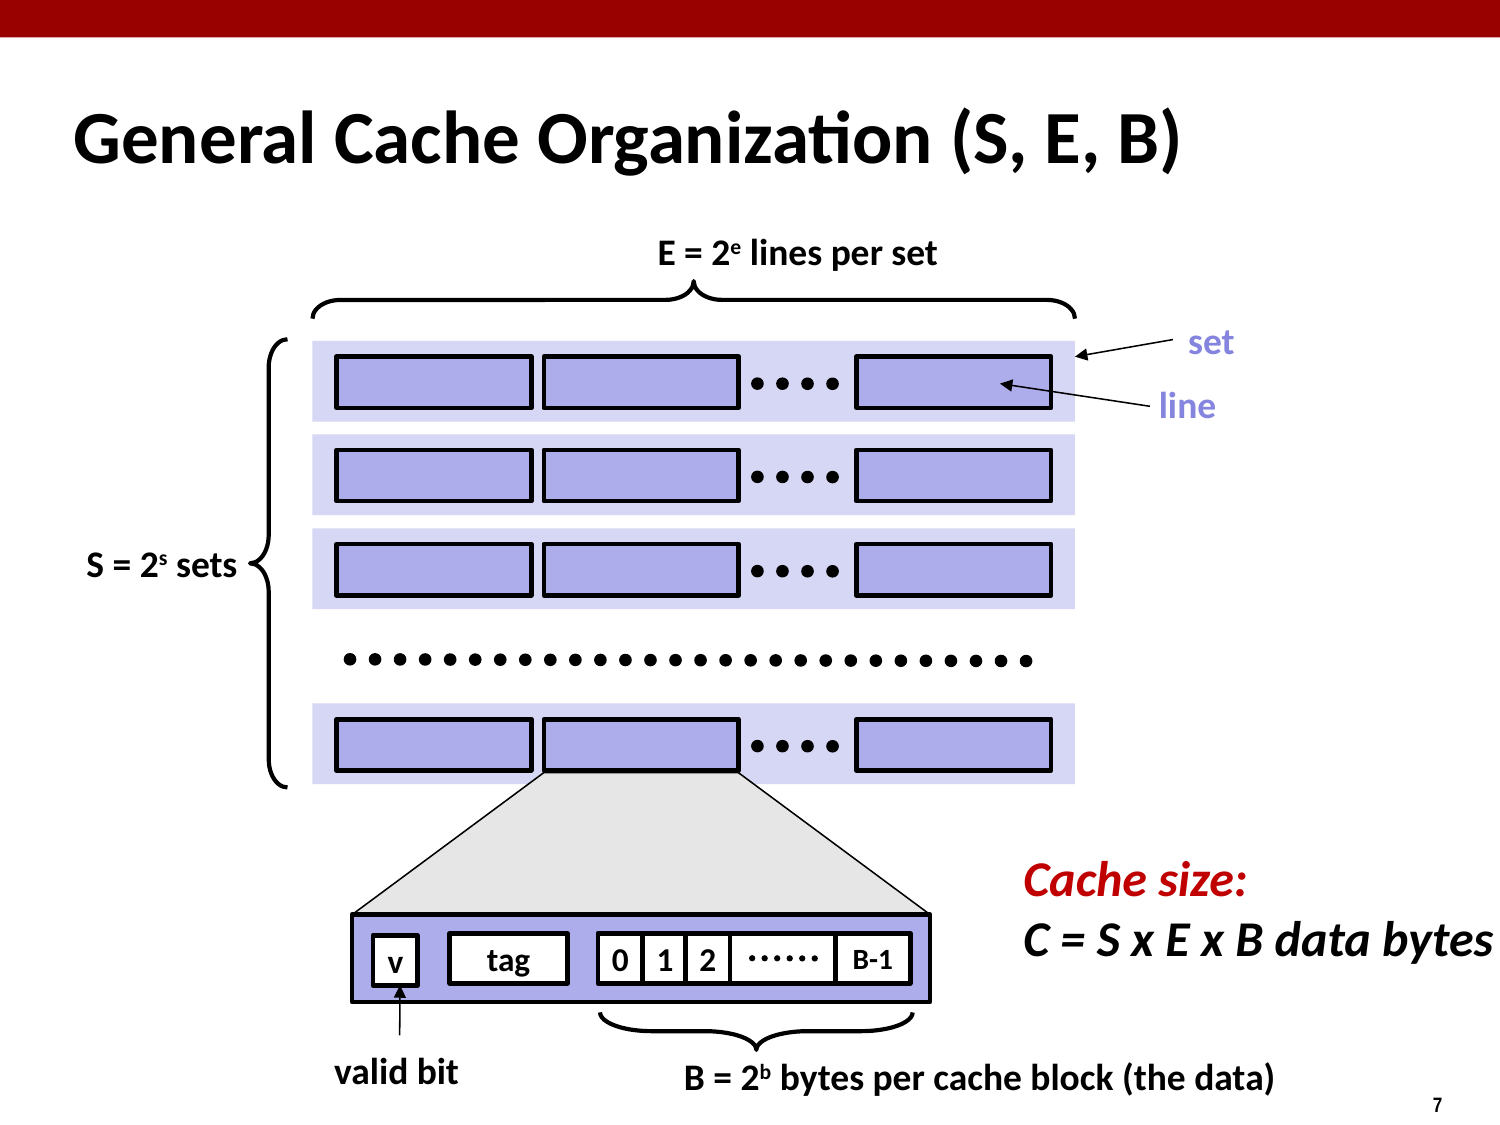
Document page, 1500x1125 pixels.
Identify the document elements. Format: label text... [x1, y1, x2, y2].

text_box [312, 703, 1075, 1002]
text_box [312, 528, 1075, 610]
text_box B-1 [836, 933, 911, 984]
text_box S = 2s sets [71, 532, 253, 592]
text_box tag [449, 933, 568, 984]
text_box 1 [642, 933, 685, 984]
text_box Cache size: C = S x E x B data bytes [1008, 838, 1500, 974]
text_box E = 2e lines per set [642, 220, 954, 281]
text_box set [1173, 309, 1250, 370]
text_box [312, 434, 1075, 516]
text_box v [372, 935, 418, 986]
text_box [312, 340, 1075, 422]
text_box B = 2b bytes per cache block (the data) [669, 1045, 1292, 1106]
text_box line [1143, 373, 1232, 434]
text_box 2 [685, 933, 730, 984]
text_box 0 [597, 933, 642, 984]
text_box valid bit [319, 1039, 475, 1100]
title General Cache Organization (S, E, B) [58, 71, 1304, 197]
